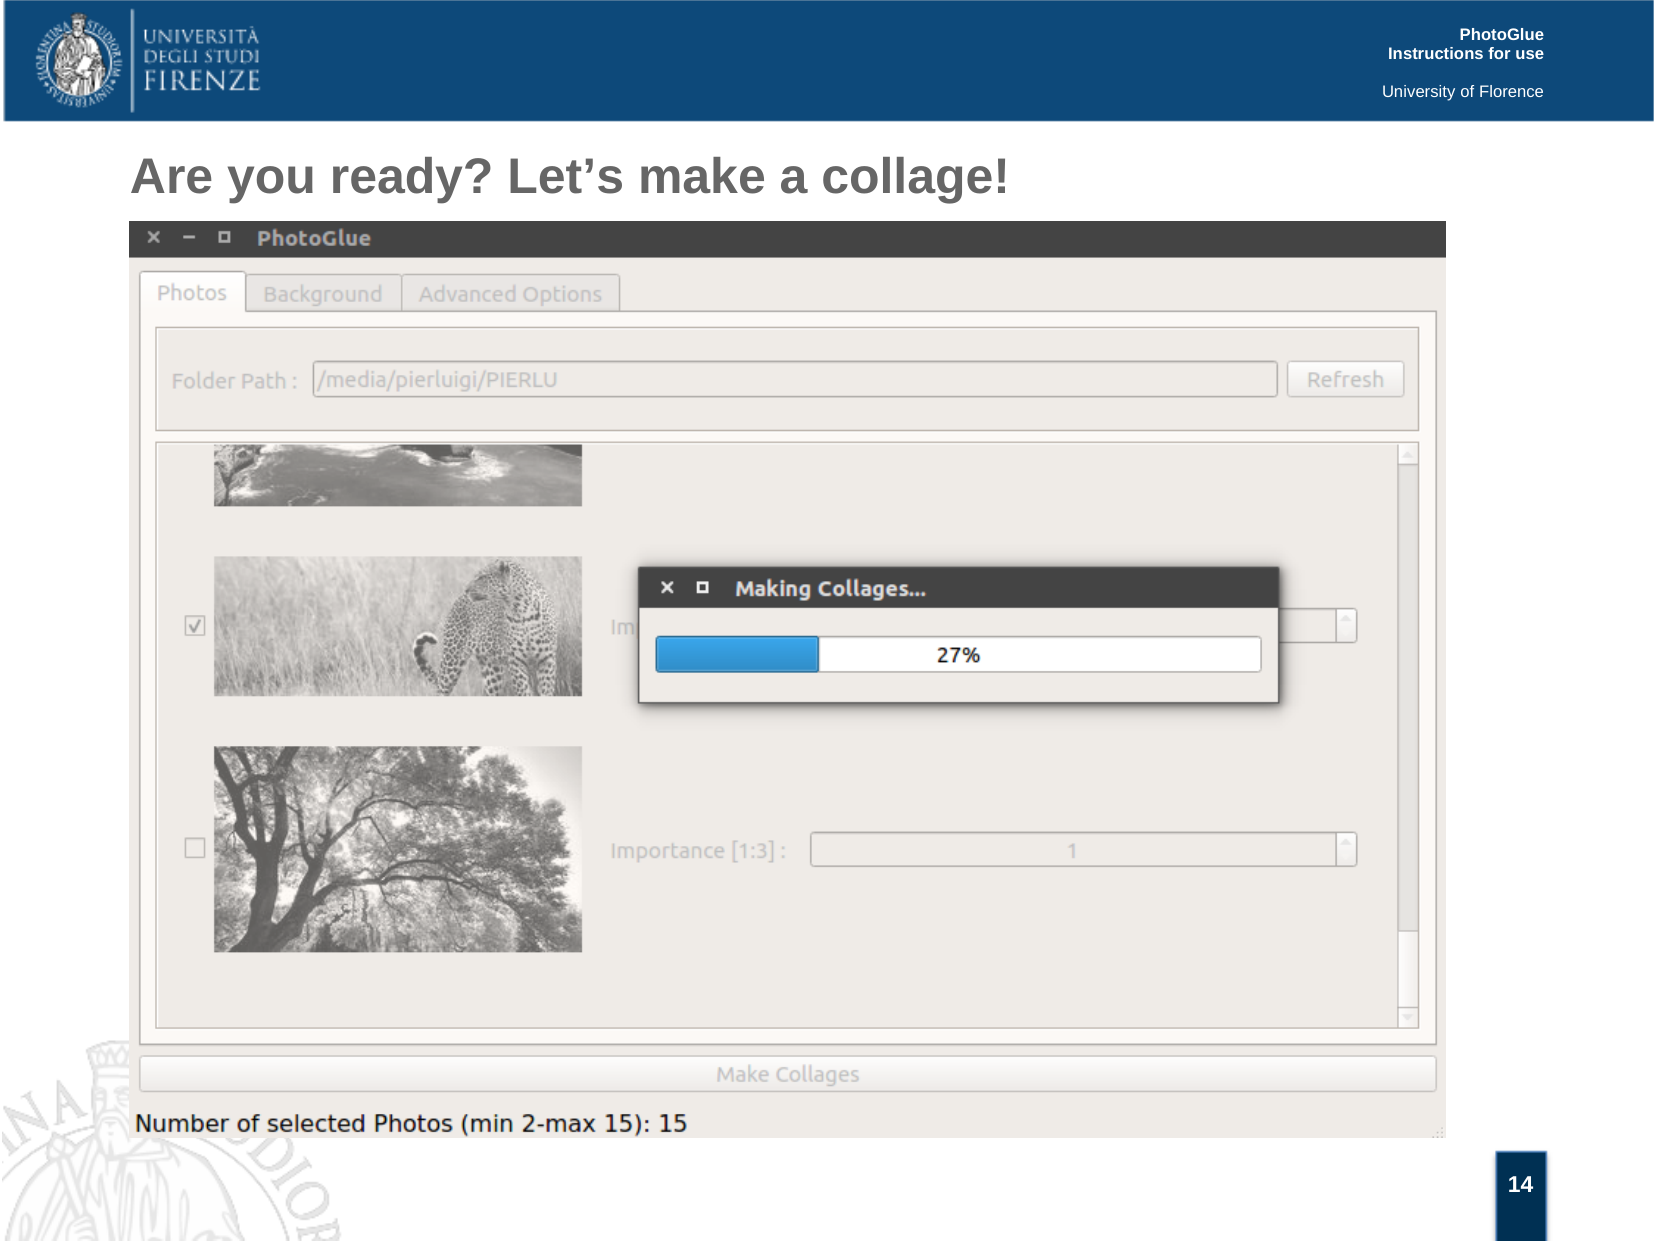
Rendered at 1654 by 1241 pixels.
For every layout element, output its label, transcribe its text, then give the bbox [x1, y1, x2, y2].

text_box 14 [1505, 1160, 1536, 1208]
picture [2, 0, 1654, 1241]
text_box Are you ready? Let’s make a collage! [129, 101, 1035, 221]
text_box PhotoGlue Instructions for use University of Florence [685, 24, 1548, 102]
